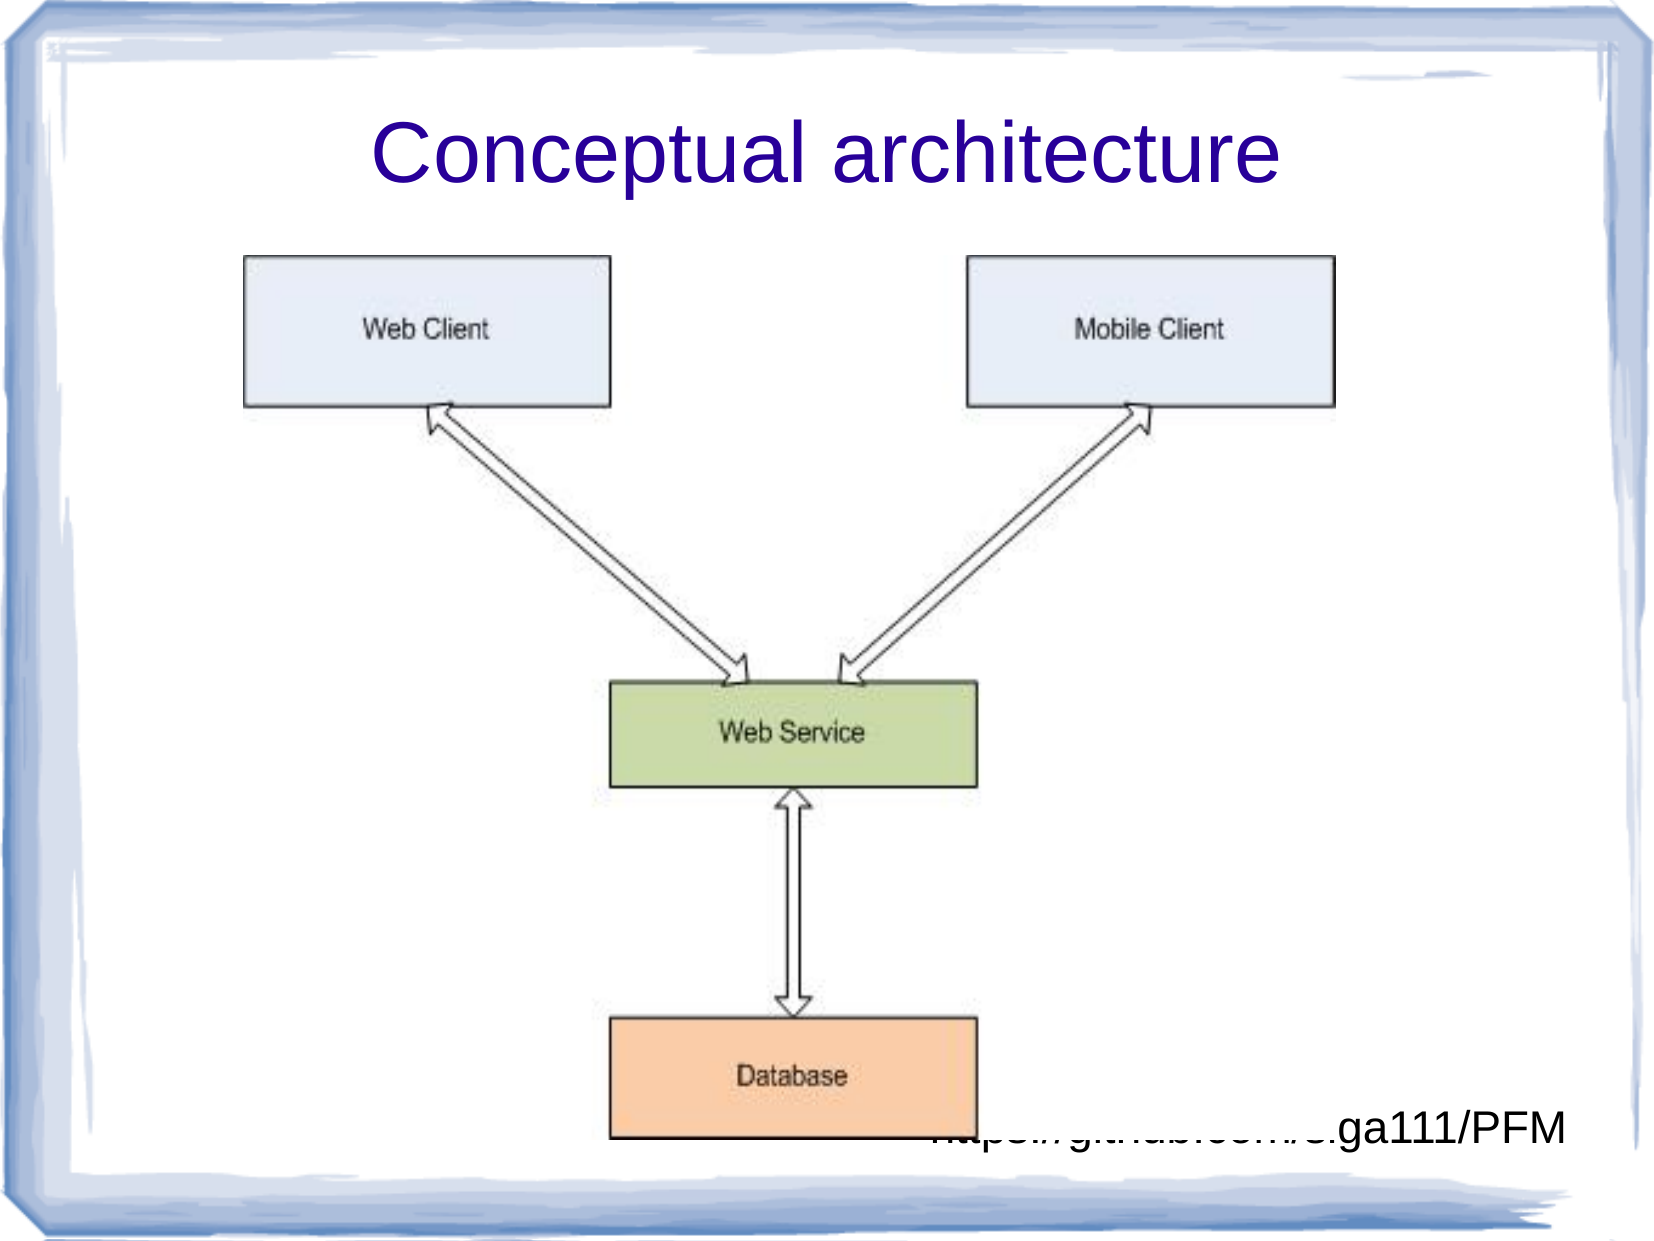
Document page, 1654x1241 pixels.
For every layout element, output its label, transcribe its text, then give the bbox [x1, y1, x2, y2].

picture [0, 0, 1654, 1241]
title Conceptual architecture [82, 49, 1571, 257]
